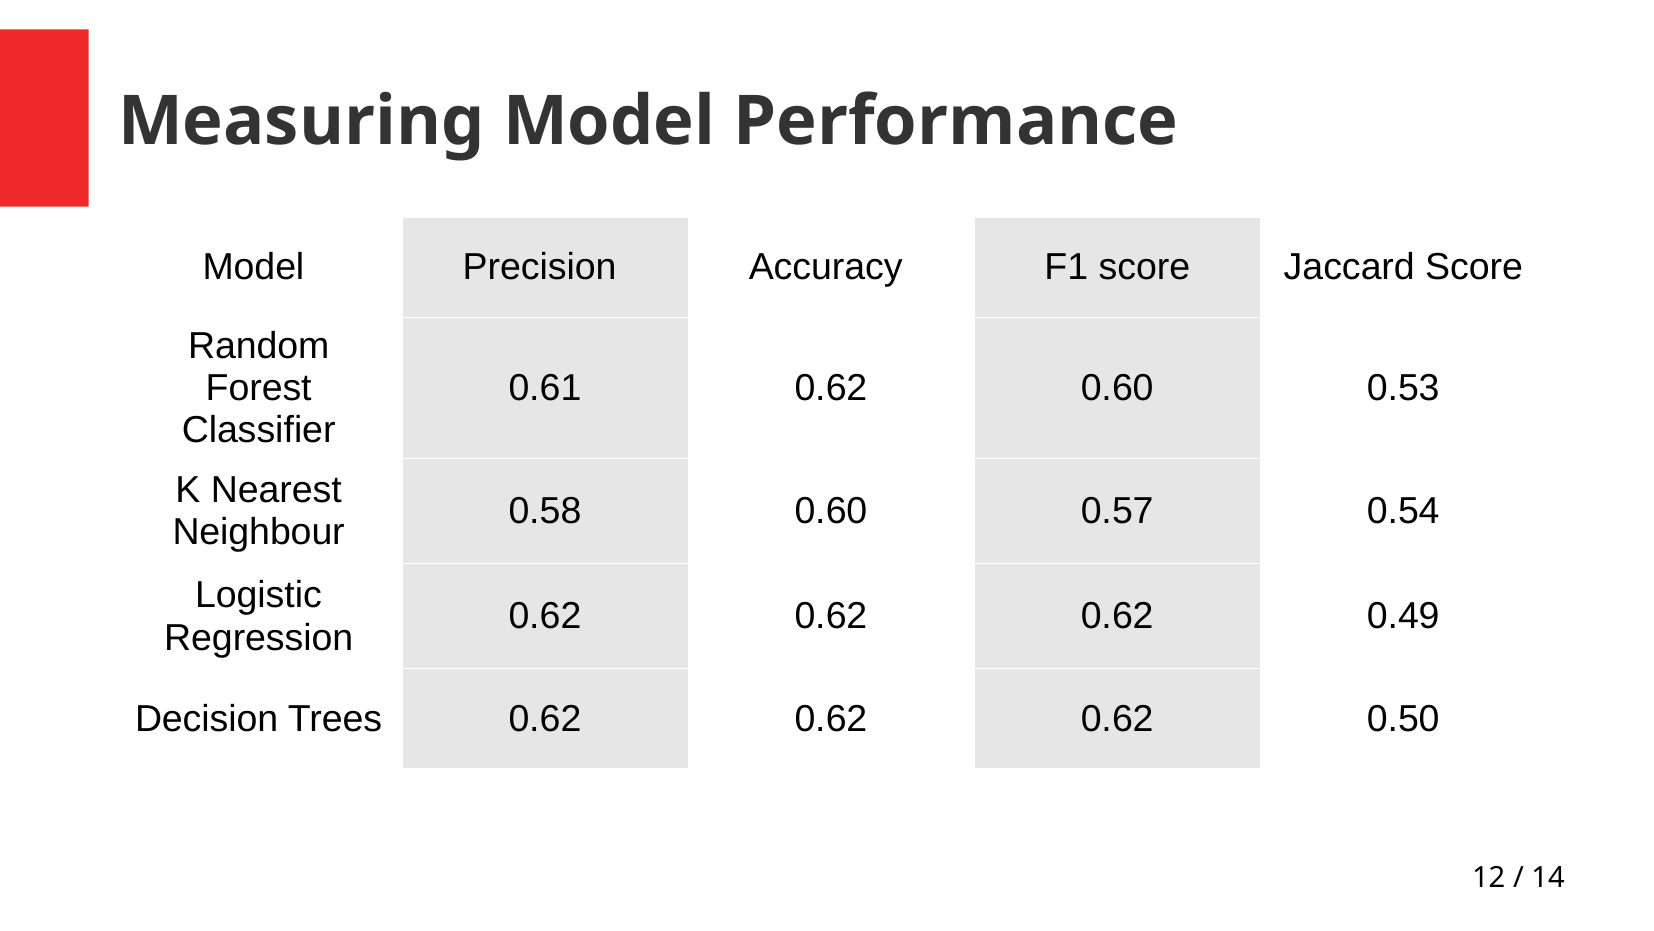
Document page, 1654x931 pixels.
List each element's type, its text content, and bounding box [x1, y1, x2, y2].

table_cell 0.62 [975, 564, 1260, 668]
table_cell 0.62 [975, 669, 1260, 768]
table_cell 0.62 [689, 564, 974, 668]
table_cell K Nearest Neighbour [116, 459, 402, 563]
title Measuring Model Performance [118, 29, 1595, 207]
table_cell Decision Trees [116, 669, 402, 768]
table_cell 0.50 [1261, 669, 1546, 768]
table_cell 0.62 [689, 318, 974, 458]
table_cell 0.57 [975, 459, 1260, 563]
table_cell 0.54 [1261, 459, 1546, 563]
table_header Precision [403, 218, 688, 317]
table_cell 0.62 [689, 669, 974, 768]
table_cell 0.60 [975, 318, 1260, 458]
table_cell Logistic Regression [116, 564, 402, 668]
table_cell 0.60 [689, 459, 974, 563]
table_header F1 score [975, 218, 1260, 317]
table_header Jaccard Score [1261, 218, 1546, 317]
table_cell 0.62 [403, 564, 688, 668]
table_cell Random Forest Classifier [116, 318, 402, 458]
table_cell 0.62 [403, 669, 688, 768]
table_header Model [116, 218, 402, 317]
table_cell 0.61 [403, 318, 688, 458]
table_cell 0.58 [403, 459, 688, 563]
table_cell 0.53 [1261, 318, 1546, 458]
table_header Accuracy [689, 218, 974, 317]
table_cell 0.49 [1261, 564, 1546, 668]
